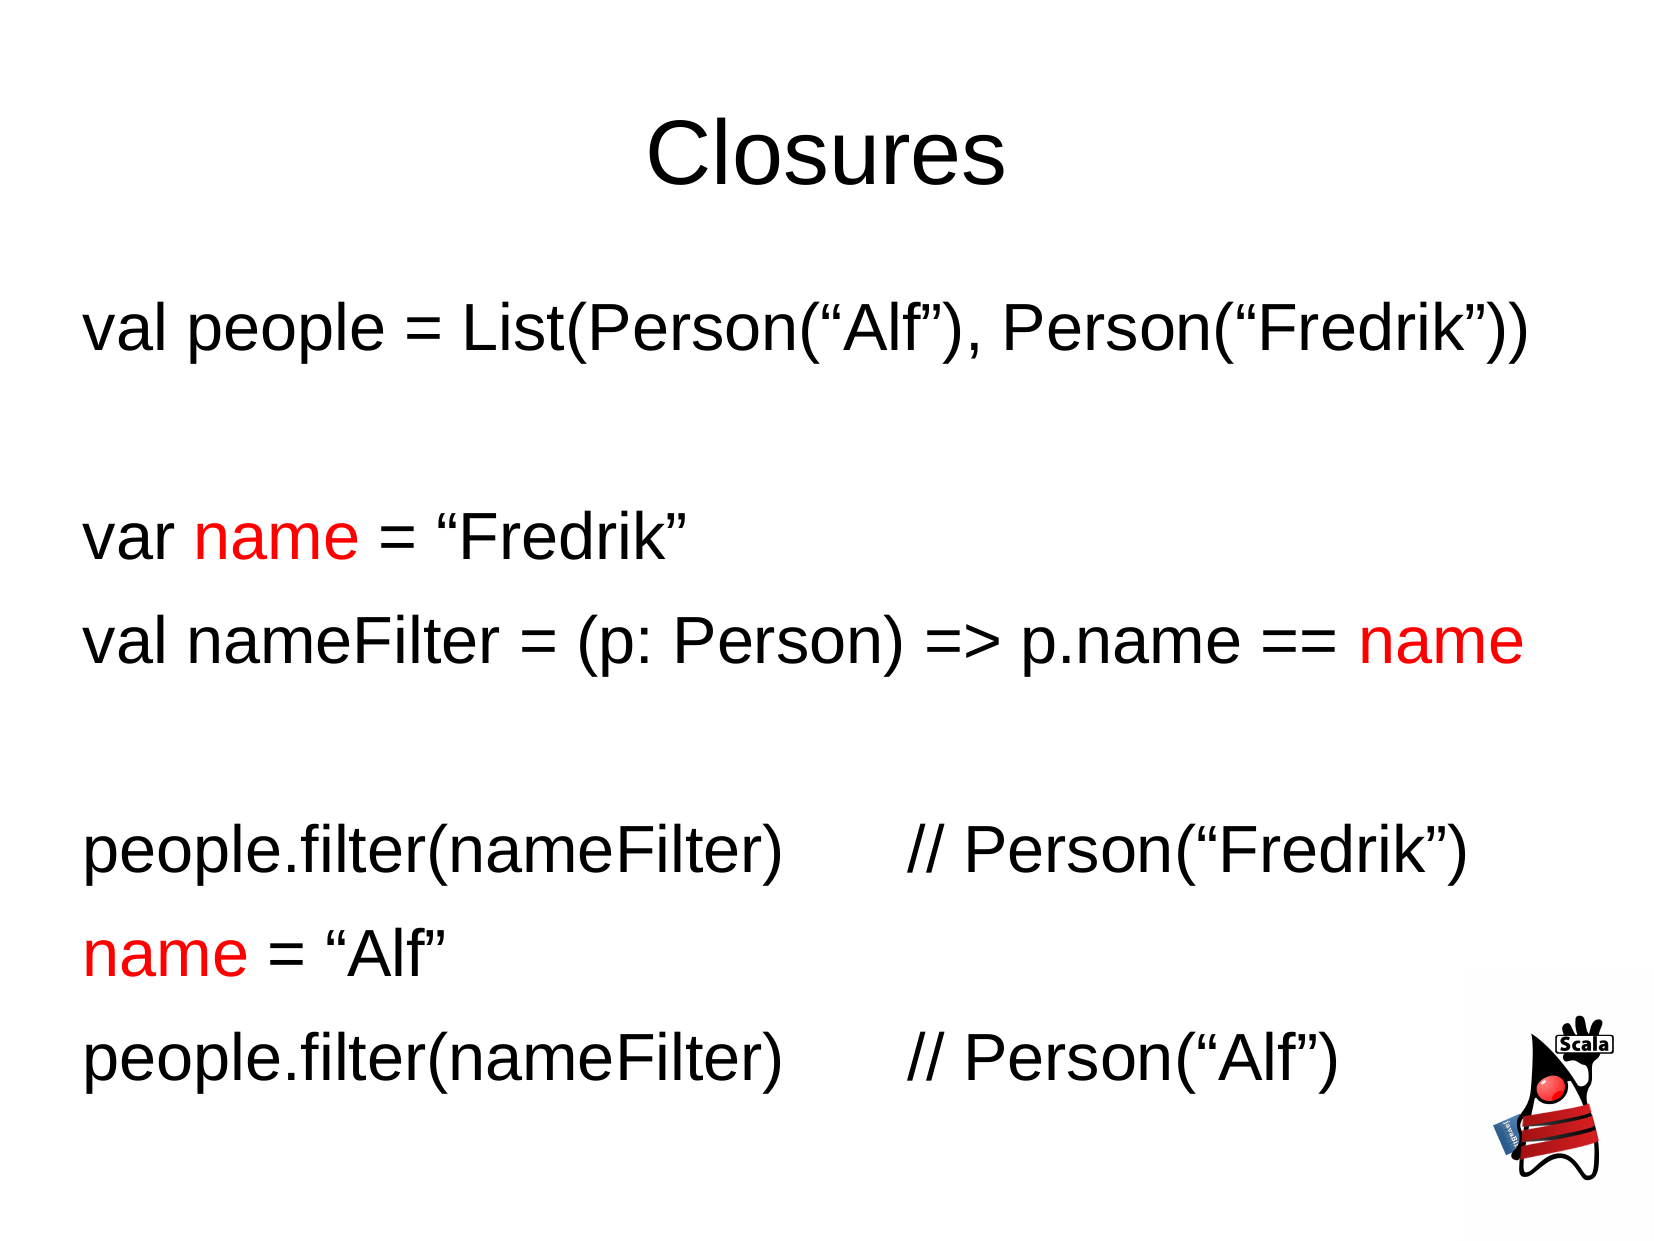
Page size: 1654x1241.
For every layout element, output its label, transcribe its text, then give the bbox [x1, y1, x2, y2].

list val people = List(Person(“Alf”), Person(“Fredrik”)) var name = “Fredrik” val nameFilter = (p: Person) => p.name == name people.filter(nameFilter) // Person(“Fredrik”) name = “Alf” people.filter(nameFilter) // Person(“Alf”) [82, 290, 1654, 1109]
picture [1462, 1109, 1654, 1241]
title Closures [82, 56, 1571, 250]
